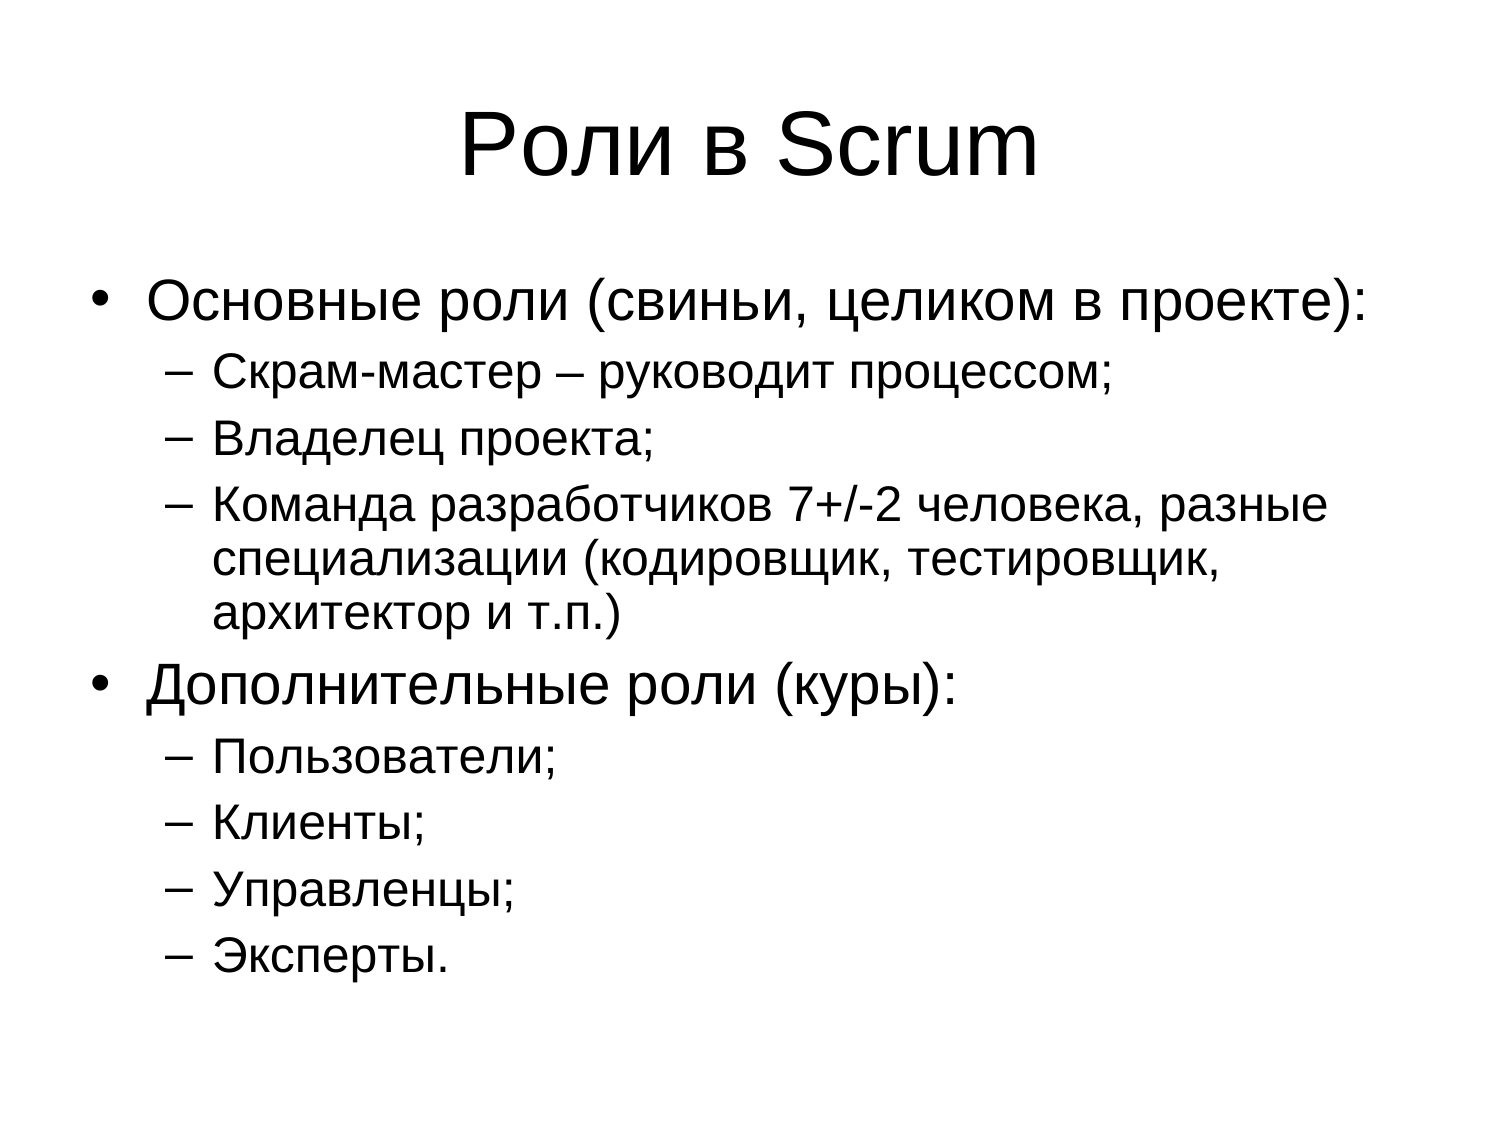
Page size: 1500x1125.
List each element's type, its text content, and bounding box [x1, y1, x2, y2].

title Роли в Scrum [75, 45, 1426, 233]
list Основные роли (свиньи, целиком в проекте): Скрам-мастер – руководит процессом; Владелец проекта; Команда разработчиков 7+/-2 человека, разные специализации (кодировщик, тестировщик, архитектор и т.п.) Дополнительные роли (куры): Пользователи; Клиенты; Управленцы; Эксперты. [75, 262, 1426, 1005]
